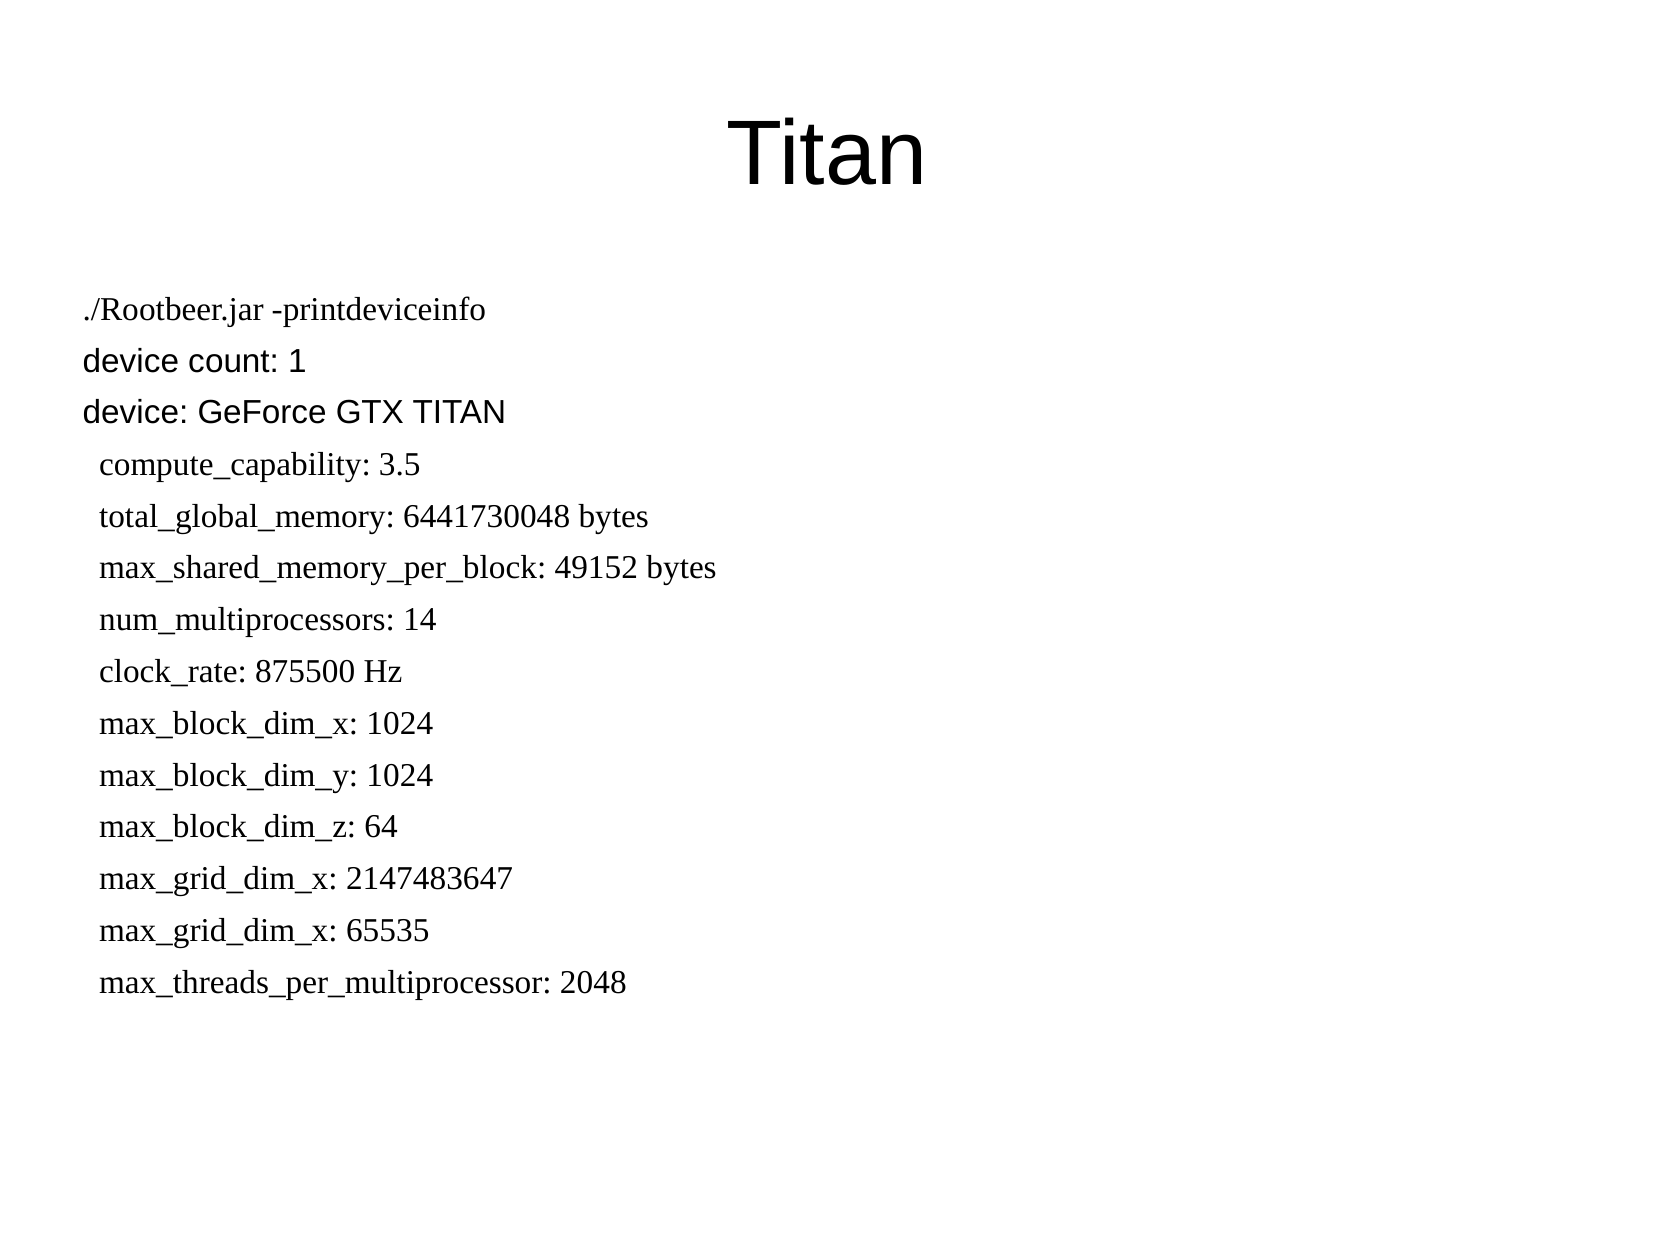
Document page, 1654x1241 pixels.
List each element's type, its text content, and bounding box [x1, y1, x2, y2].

title Titan [82, 49, 1571, 257]
list ./Rootbeer.jar -printdeviceinfo device count: 1 device: GeForce GTX TITAN compute_capability: 3.5 total_global_memory: 6441730048 bytes max_shared_memory_per_block: 49152 bytes num_multiprocessors: 14 clock_rate: 875500 Hz max_block_dim_x: 1024 max_block_dim_y: 1024 max_block_dim_z: 64 max_grid_dim_x: 2147483647 max_grid_dim_x: 65535 max_threads_per_multiprocessor: 2048 [82, 290, 1571, 1010]
